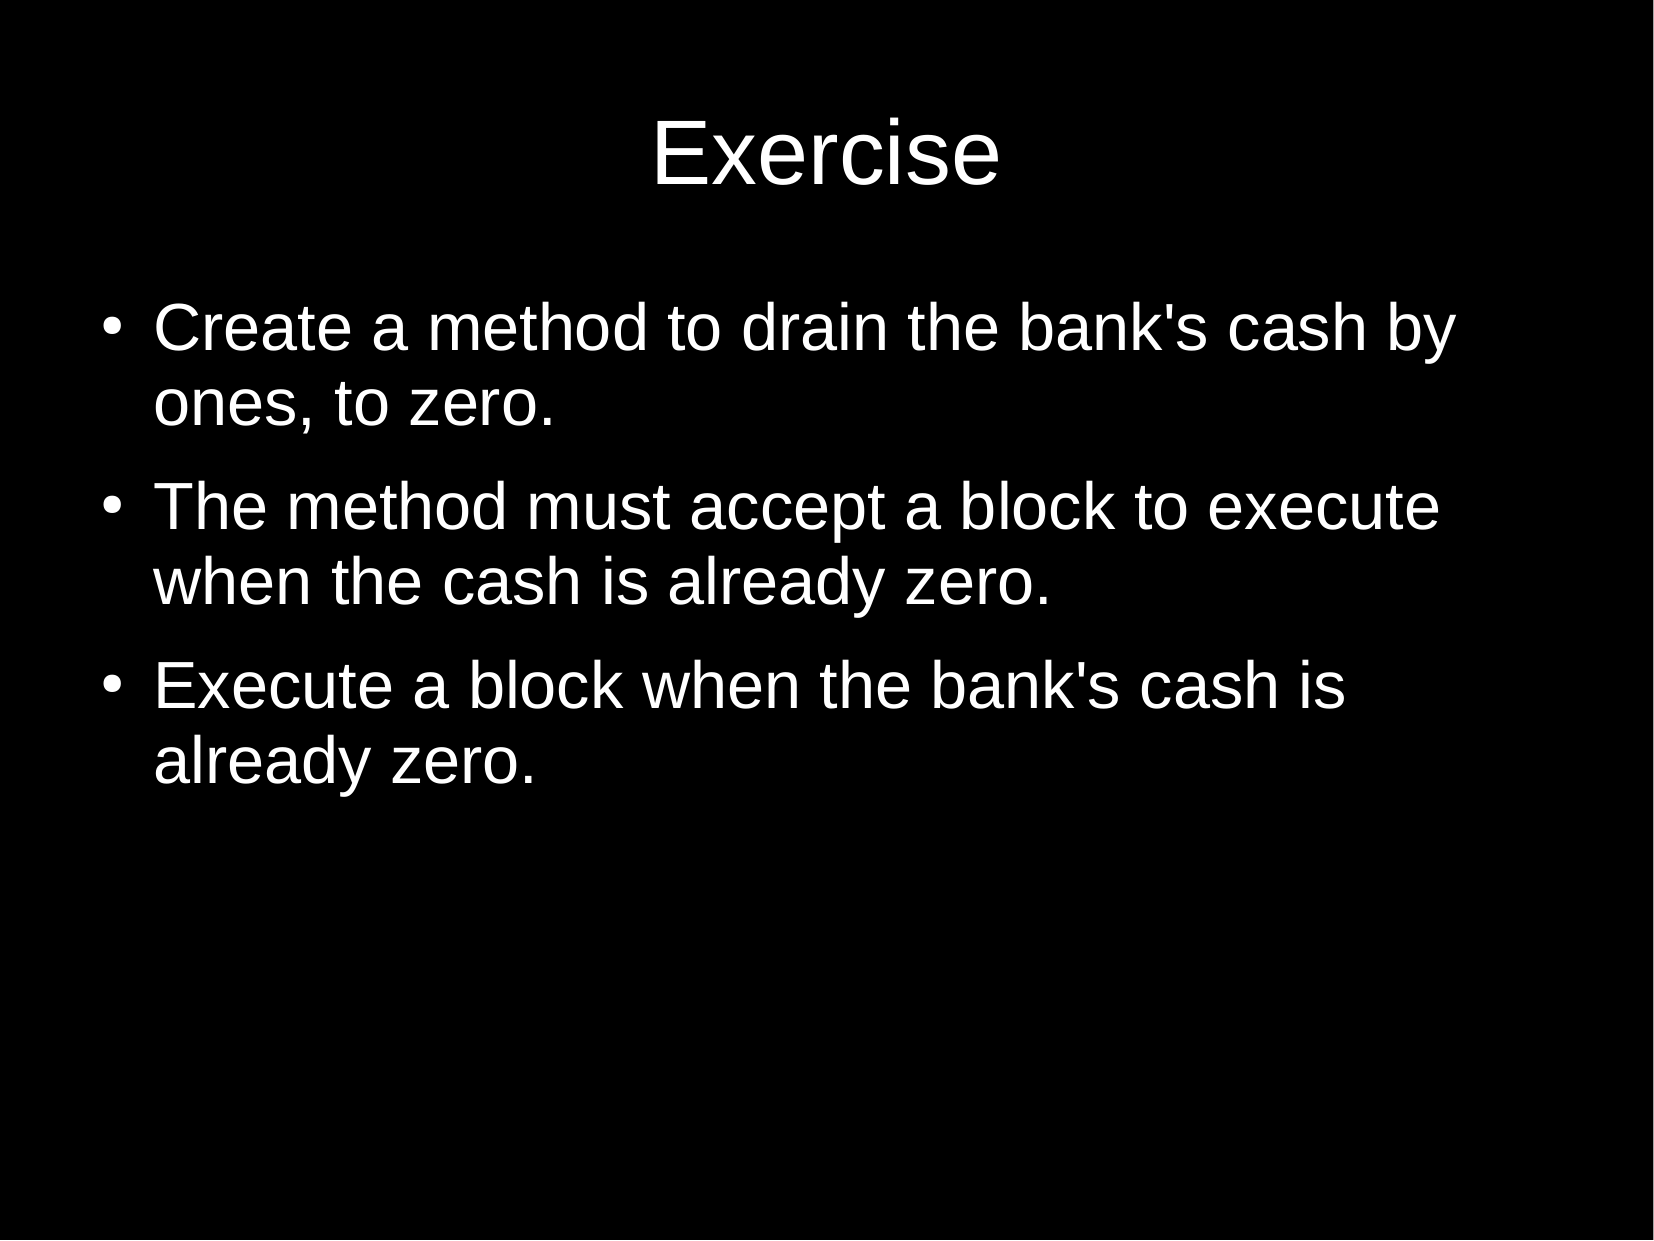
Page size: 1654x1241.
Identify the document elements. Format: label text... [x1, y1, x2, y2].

title Exercise [82, 49, 1571, 257]
list Create a method to drain the bank's cash by ones, to zero. The method must accept a block to execute when the cash is already zero. Execute a block when the bank's cash is already zero. [82, 290, 1571, 1010]
